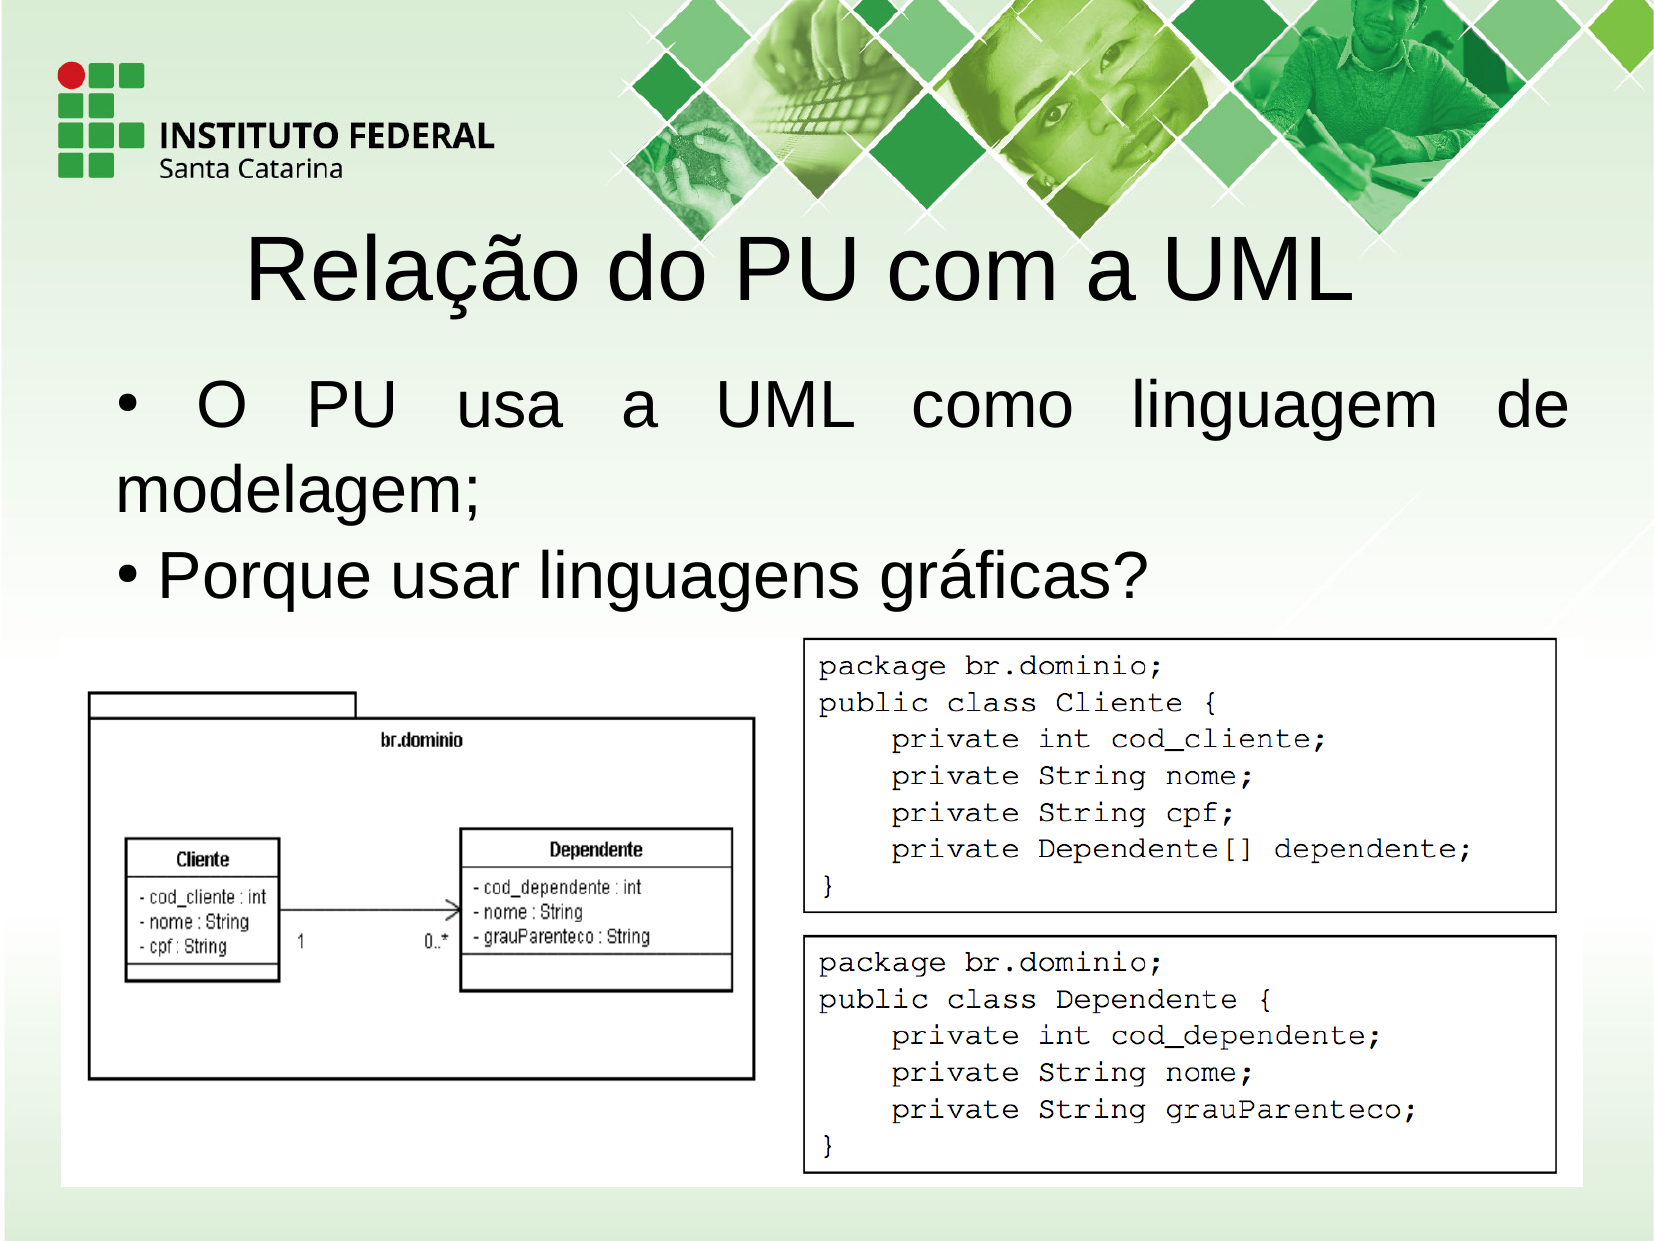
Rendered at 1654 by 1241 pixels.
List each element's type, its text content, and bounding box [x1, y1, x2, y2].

subtitle O PU usa a UML como linguagem de modelagem; Porque usar linguagens gráficas? [115, 318, 1571, 637]
picture [1, 0, 1654, 1241]
title Relação do PU com a UML [56, 165, 1545, 373]
